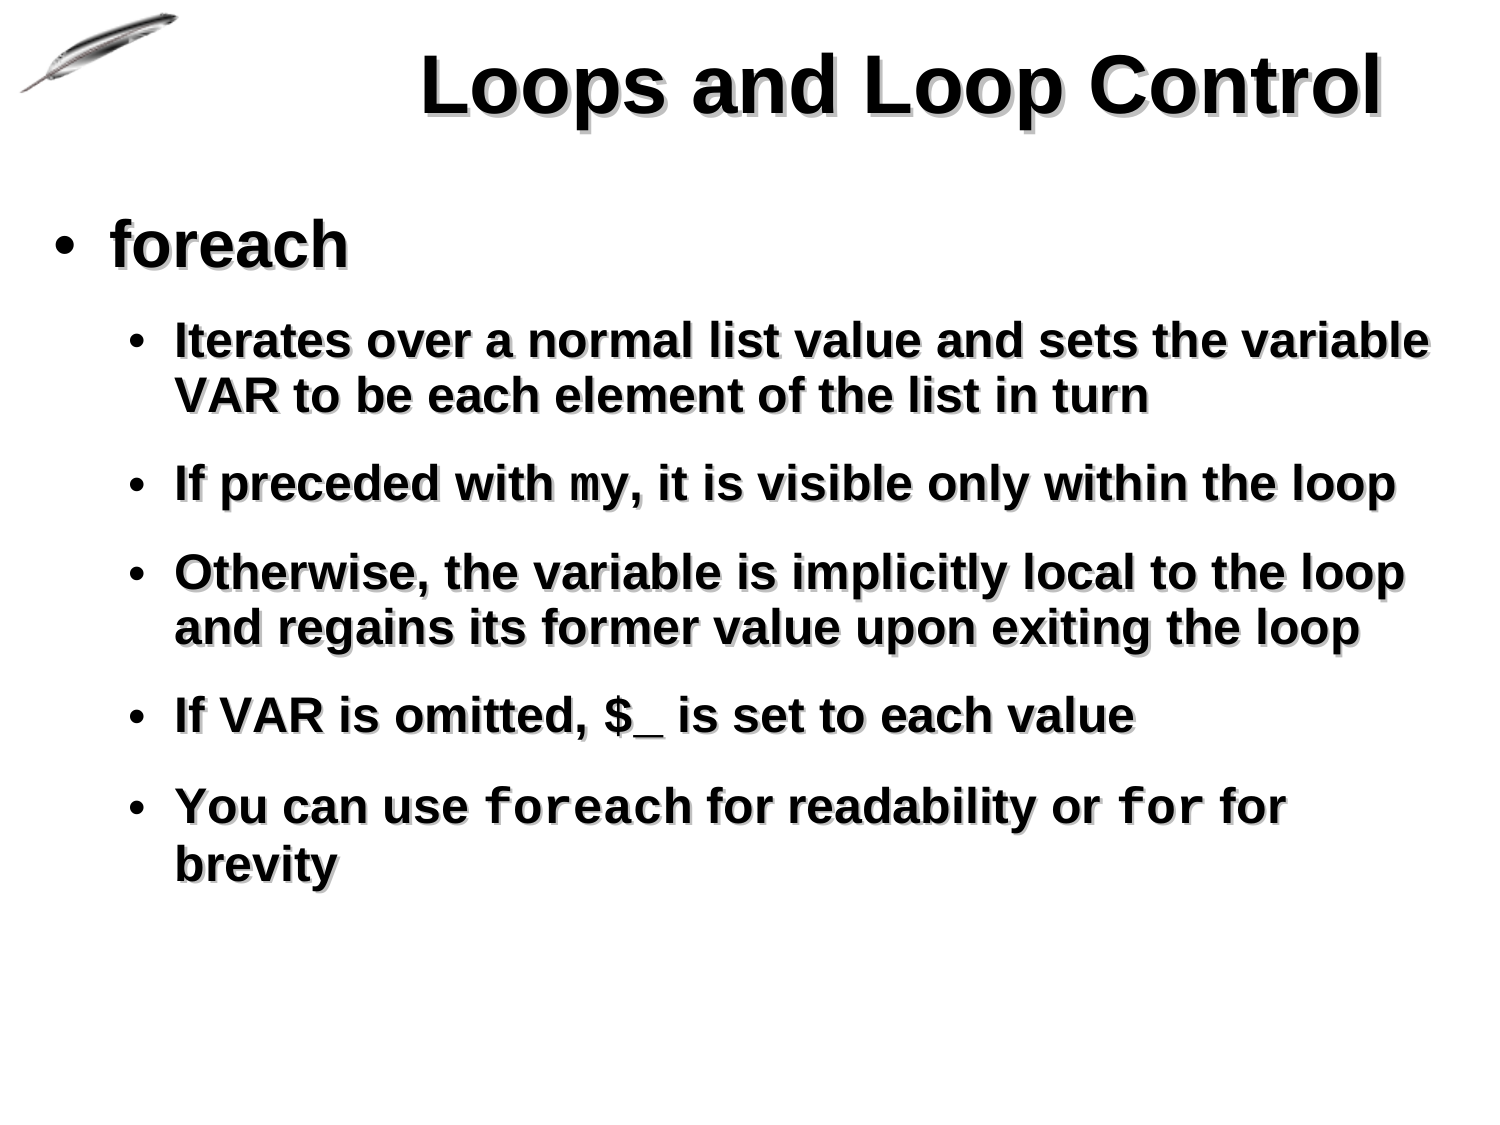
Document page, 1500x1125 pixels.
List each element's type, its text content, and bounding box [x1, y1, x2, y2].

list foreach Iterates over a normal list value and sets the variable VAR to be each element of the list in turn If preceded with my, it is visible only within the loop Otherwise, the variable is implicitly local to the loop and regains its former value upon exiting the loop If VAR is omitted, $_ is set to each value You can use foreach for readability or for for brevity [53, 207, 1447, 1084]
picture [16, 11, 184, 95]
title Loops and Loop Control [419, 0, 1459, 179]
